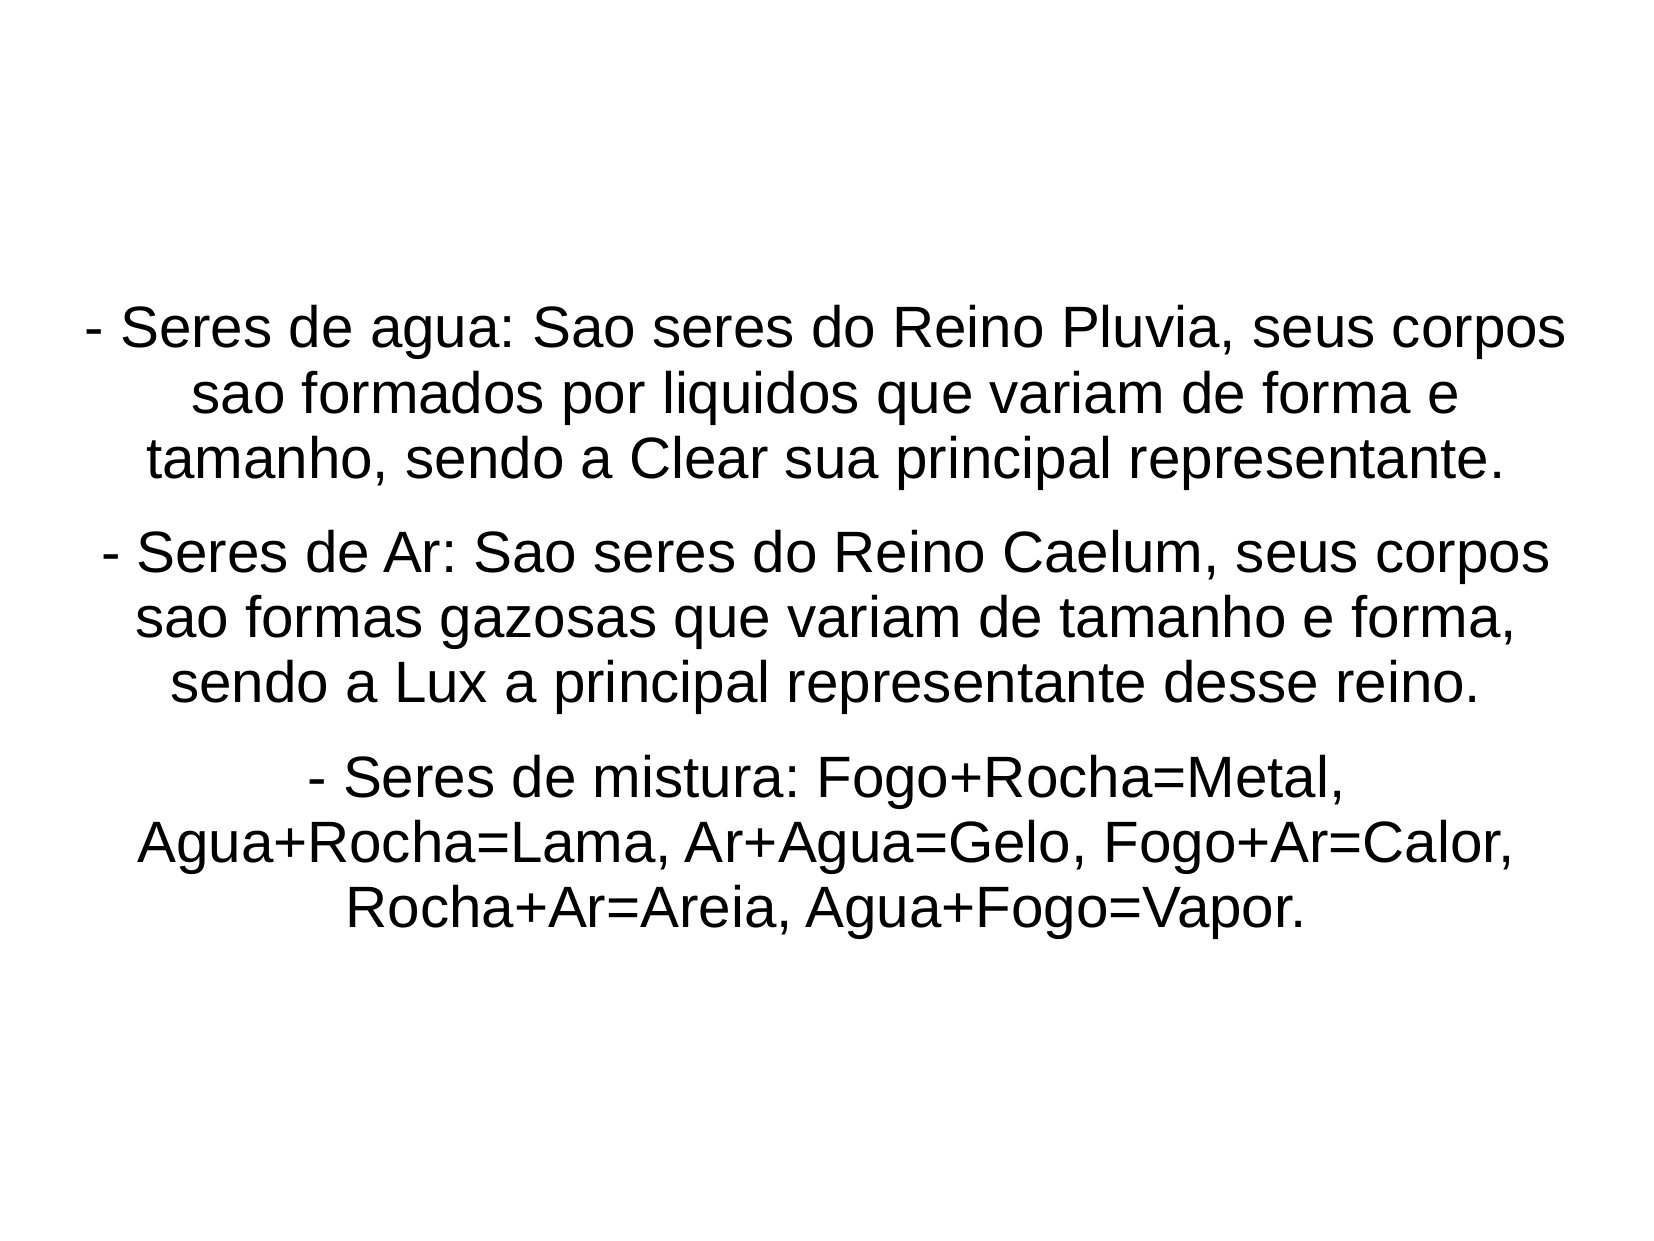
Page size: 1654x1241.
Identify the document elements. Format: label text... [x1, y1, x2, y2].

list - Seres de agua: Sao seres do Reino Pluvia, seus corpos sao formados por liquidos que variam de forma e tamanho, sendo a Clear sua principal representante. - Seres de Ar: Sao seres do Reino Caelum, seus corpos sao formas gazosas que variam de tamanho e forma, sendo a Lux a principal representante desse reino. - Seres de mistura: Fogo+Rocha=Metal, Agua+Rocha=Lama, Ar+Agua=Gelo, Fogo+Ar=Calor, Rocha+Ar=Areia, Agua+Fogo=Vapor. [82, 295, 1571, 1217]
